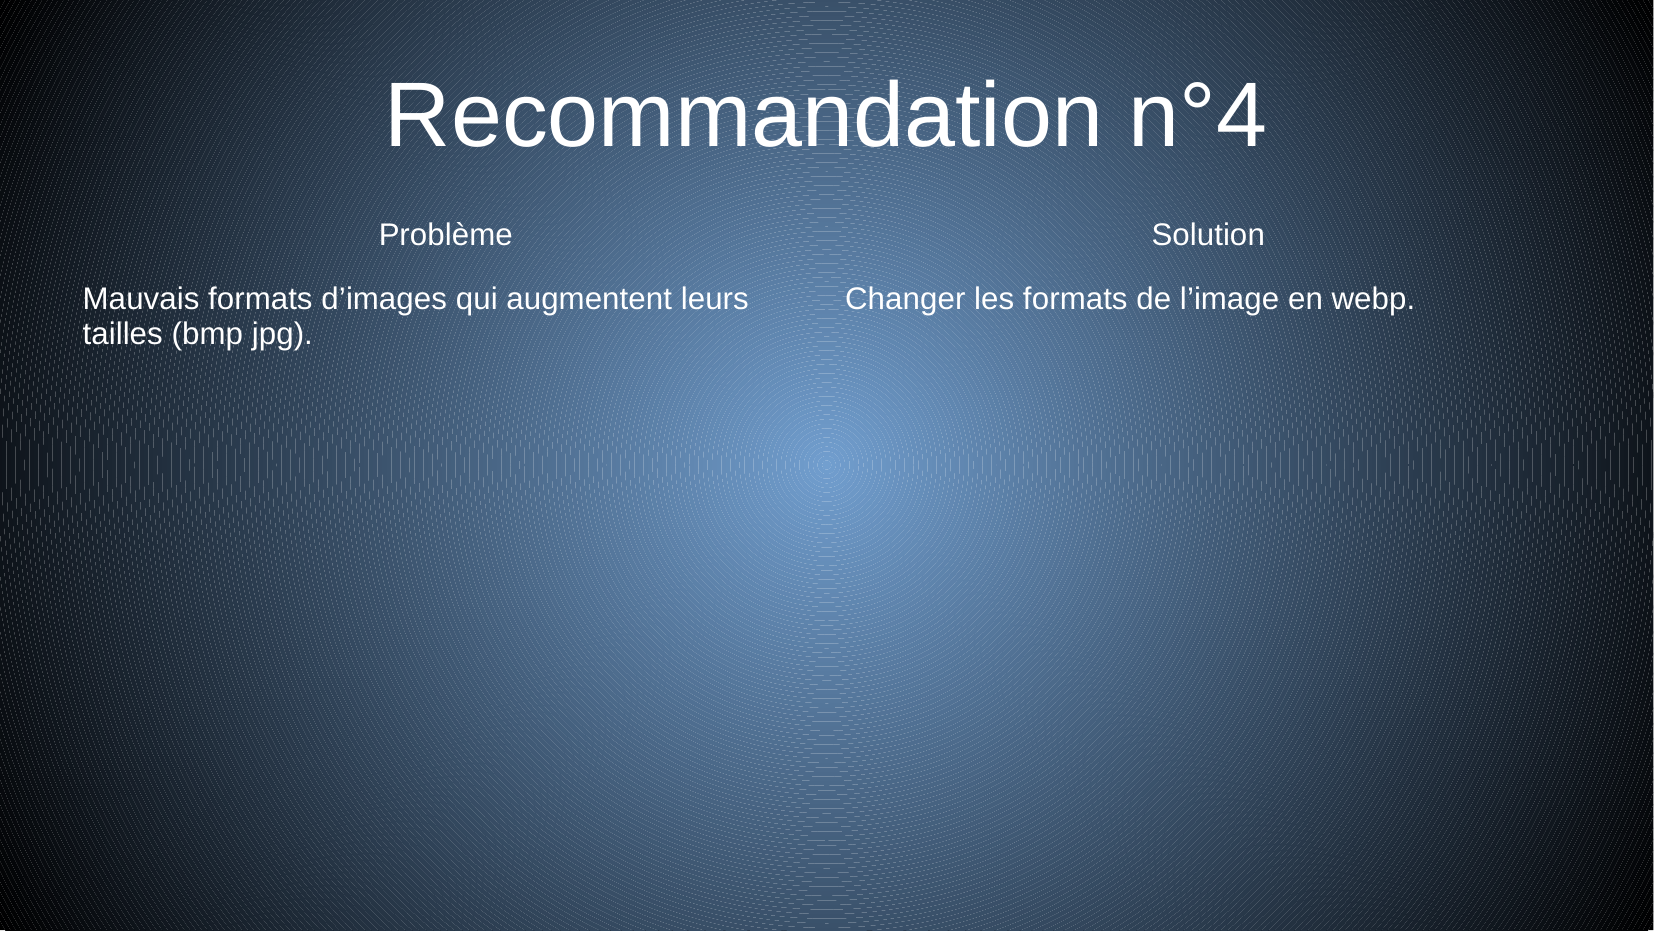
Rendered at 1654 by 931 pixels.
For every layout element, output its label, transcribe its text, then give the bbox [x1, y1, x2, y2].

title Recommandation n°4 [82, 37, 1571, 193]
list Solution Changer les formats de l’image en webp. [845, 217, 1572, 758]
list Problème Mauvais formats d’images qui augmentent leurs tailles (bmp jpg). [82, 217, 809, 758]
